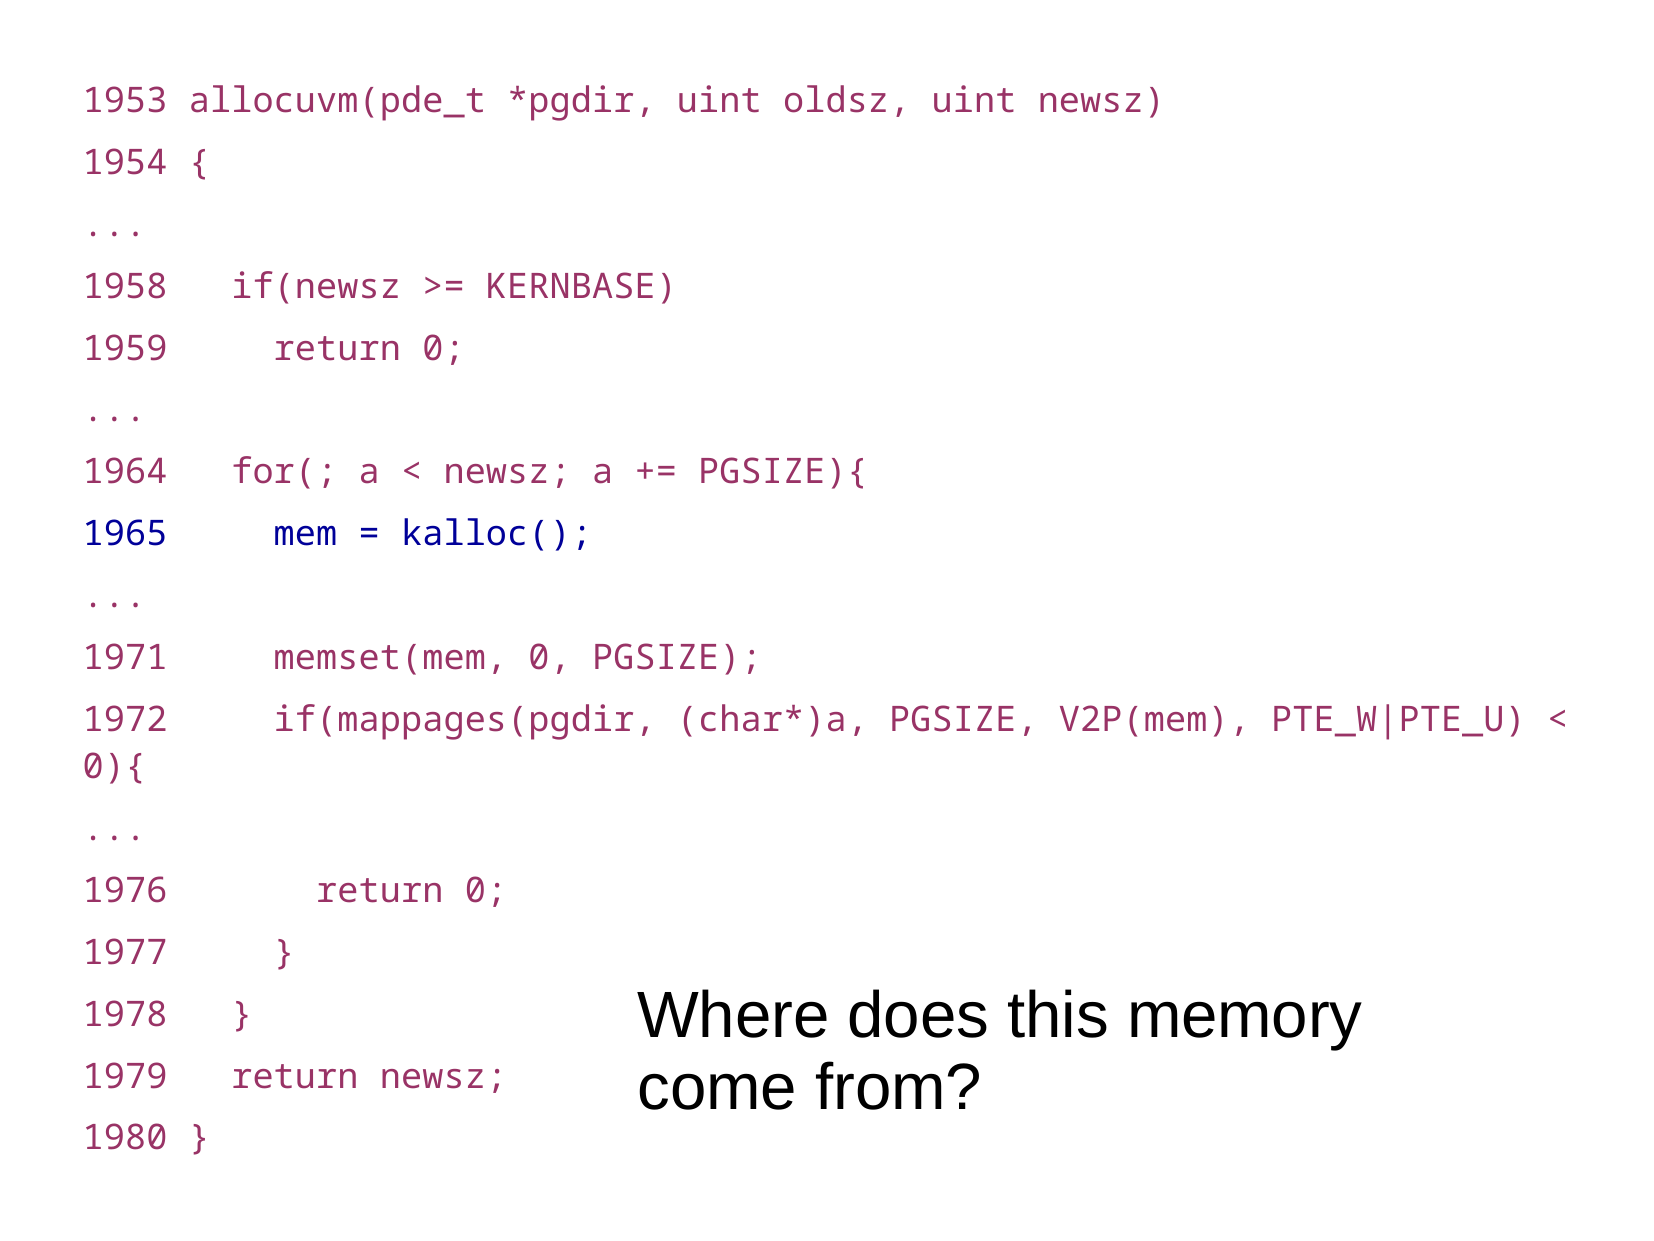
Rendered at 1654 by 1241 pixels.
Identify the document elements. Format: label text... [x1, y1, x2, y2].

list Where does this memory come from? [637, 978, 1530, 1126]
list 1953 allocuvm(pde_t *pgdir, uint oldsz, uint newsz) 1954 { ... 1958 if(newsz >= KERNBASE) 1959 return 0; ... 1964 for(; a < newsz; a += PGSIZE){ 1965 mem = kalloc(); ... 1971 memset(mem, 0, PGSIZE); 1972 if(mappages(pgdir, (char*)a, PGSIZE, V2P(mem), PTE_W|PTE_U) < 0){ ... 1976 return 0; 1977 } 1978 } 1979 return newsz; 1980 } [82, 75, 1571, 1163]
